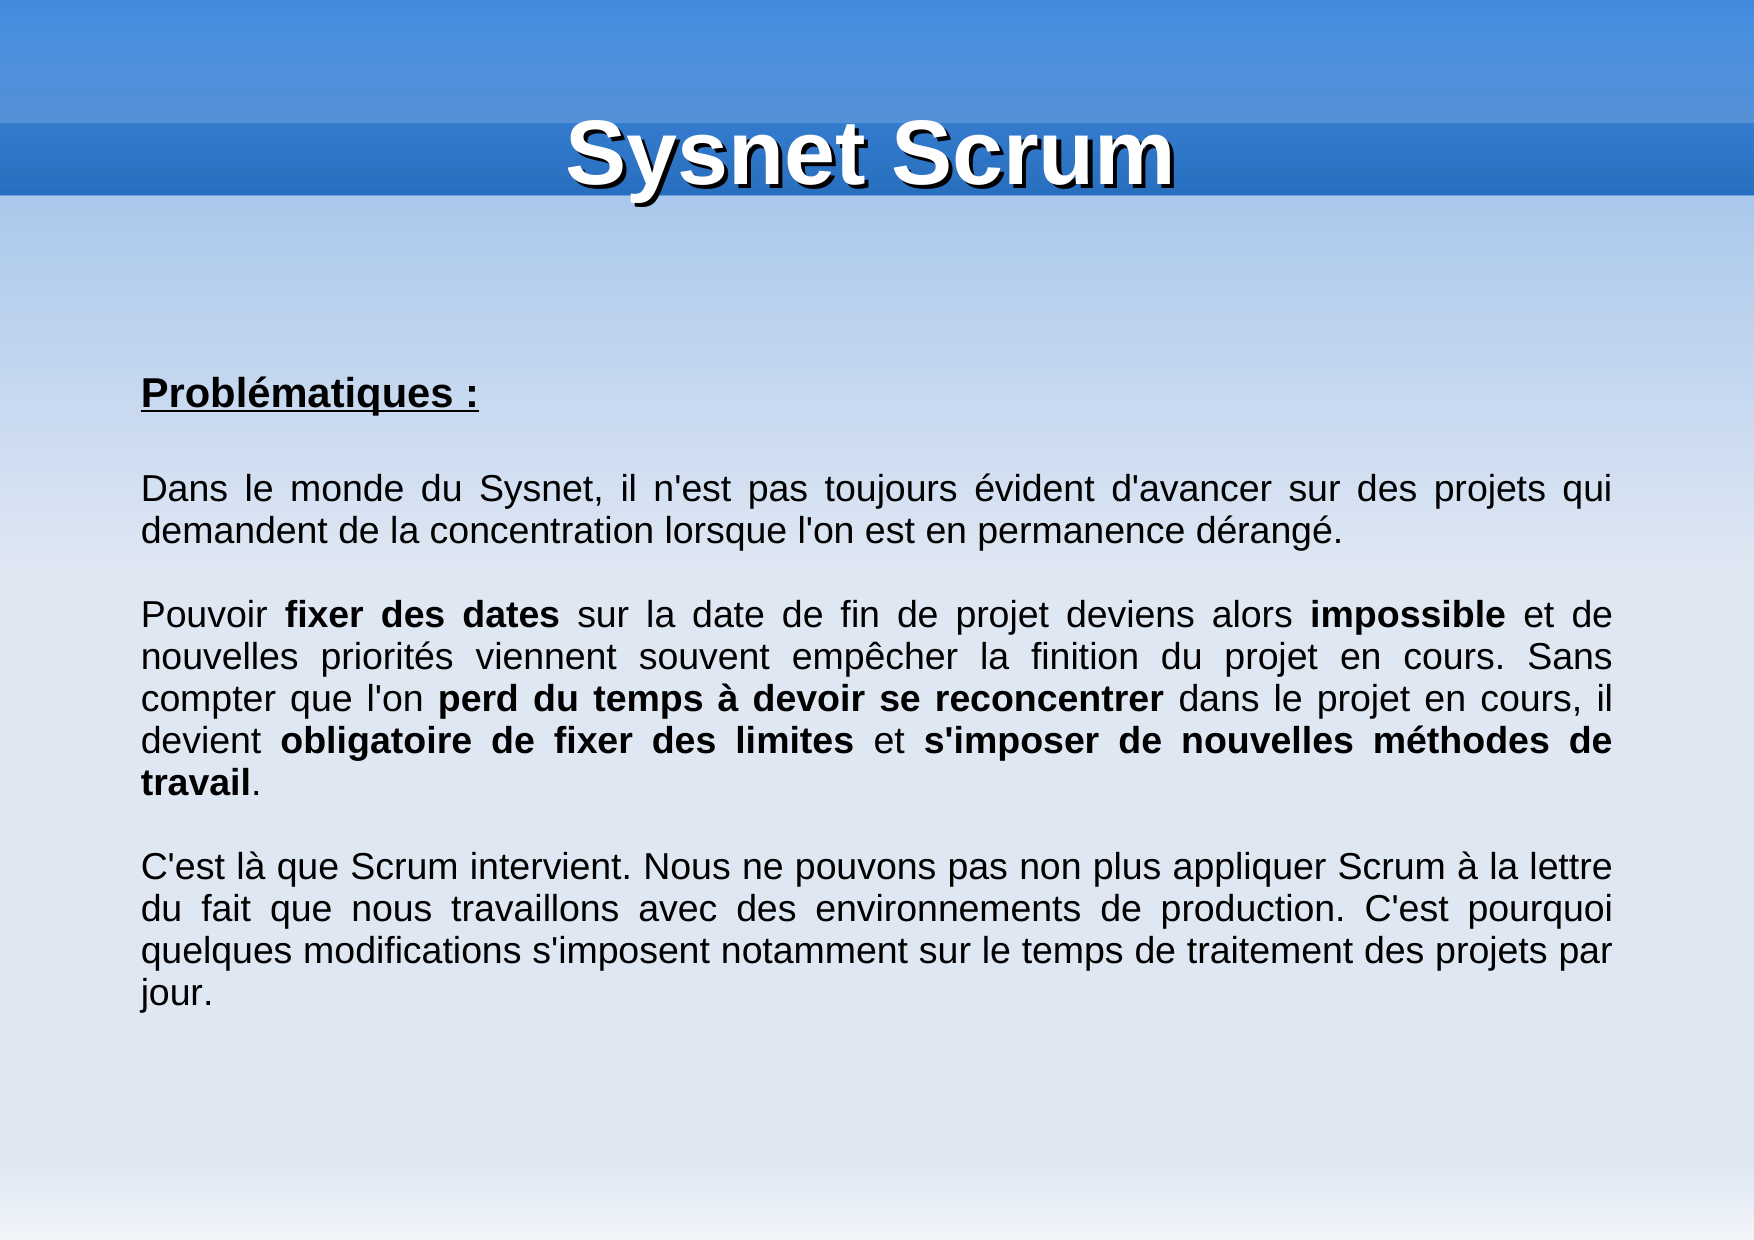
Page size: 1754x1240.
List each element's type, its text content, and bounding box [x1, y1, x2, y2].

subtitle Problématiques : Dans le monde du Sysnet, il n'est pas toujours évident d'avancer sur des projets qui demandent de la concentration lorsque l'on est en permanence dérangé. Pouvoir fixer des dates sur la date de fin de projet deviens alors impossible et de nouvelles priorités viennent souvent empêcher la finition du projet en cours. Sans compter que l'on perd du temps à devoir se reconcentrer dans le projet en cours, il devient obligatoire de fixer des limites et s'imposer de nouvelles méthodes de travail. C'est là que Scrum intervient. Nous ne pouvons pas non plus appliquer Scrum à la lettre du fait que nous travaillons avec des environnements de production. C'est pourquoi quelques modifications s'imposent notamment sur le temps de traitement des projets par jour. [140, 328, 1614, 1055]
picture [0, 0, 1754, 1240]
title Sysnet Scrum [135, 59, 1608, 247]
